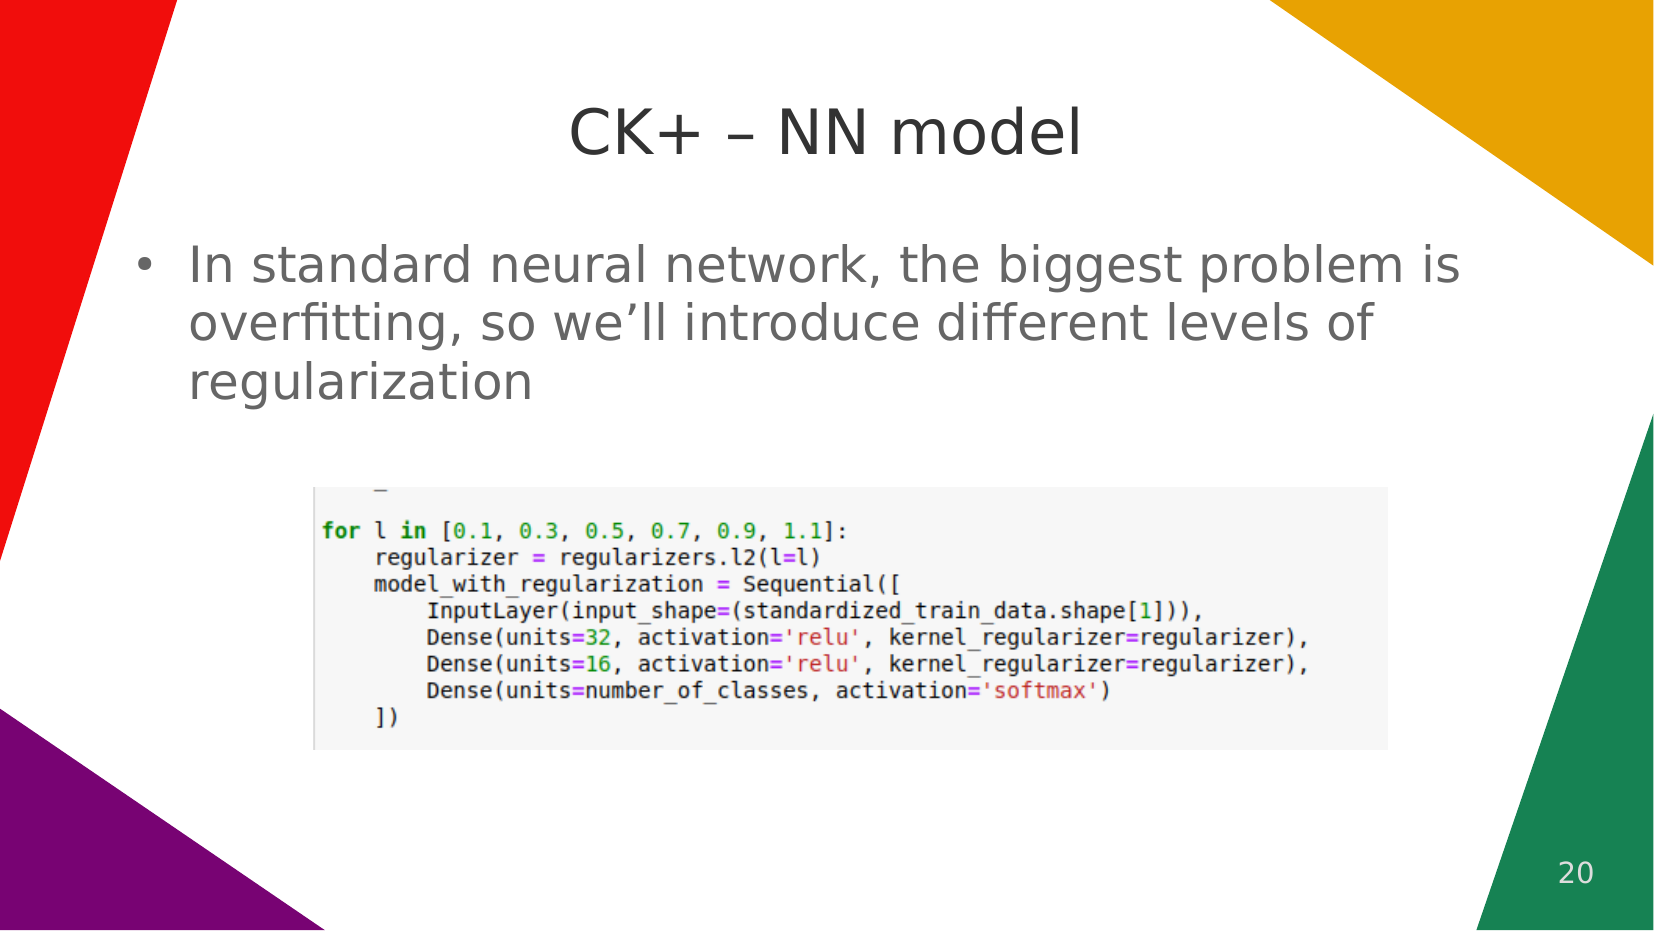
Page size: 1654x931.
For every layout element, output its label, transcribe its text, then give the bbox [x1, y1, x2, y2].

list In standard neural network, the biggest problem is overfitting, so we’ll introduce different levels of regularization [118, 236, 1536, 827]
title CK+ – NN model [118, 59, 1536, 207]
picture [312, 487, 1388, 750]
